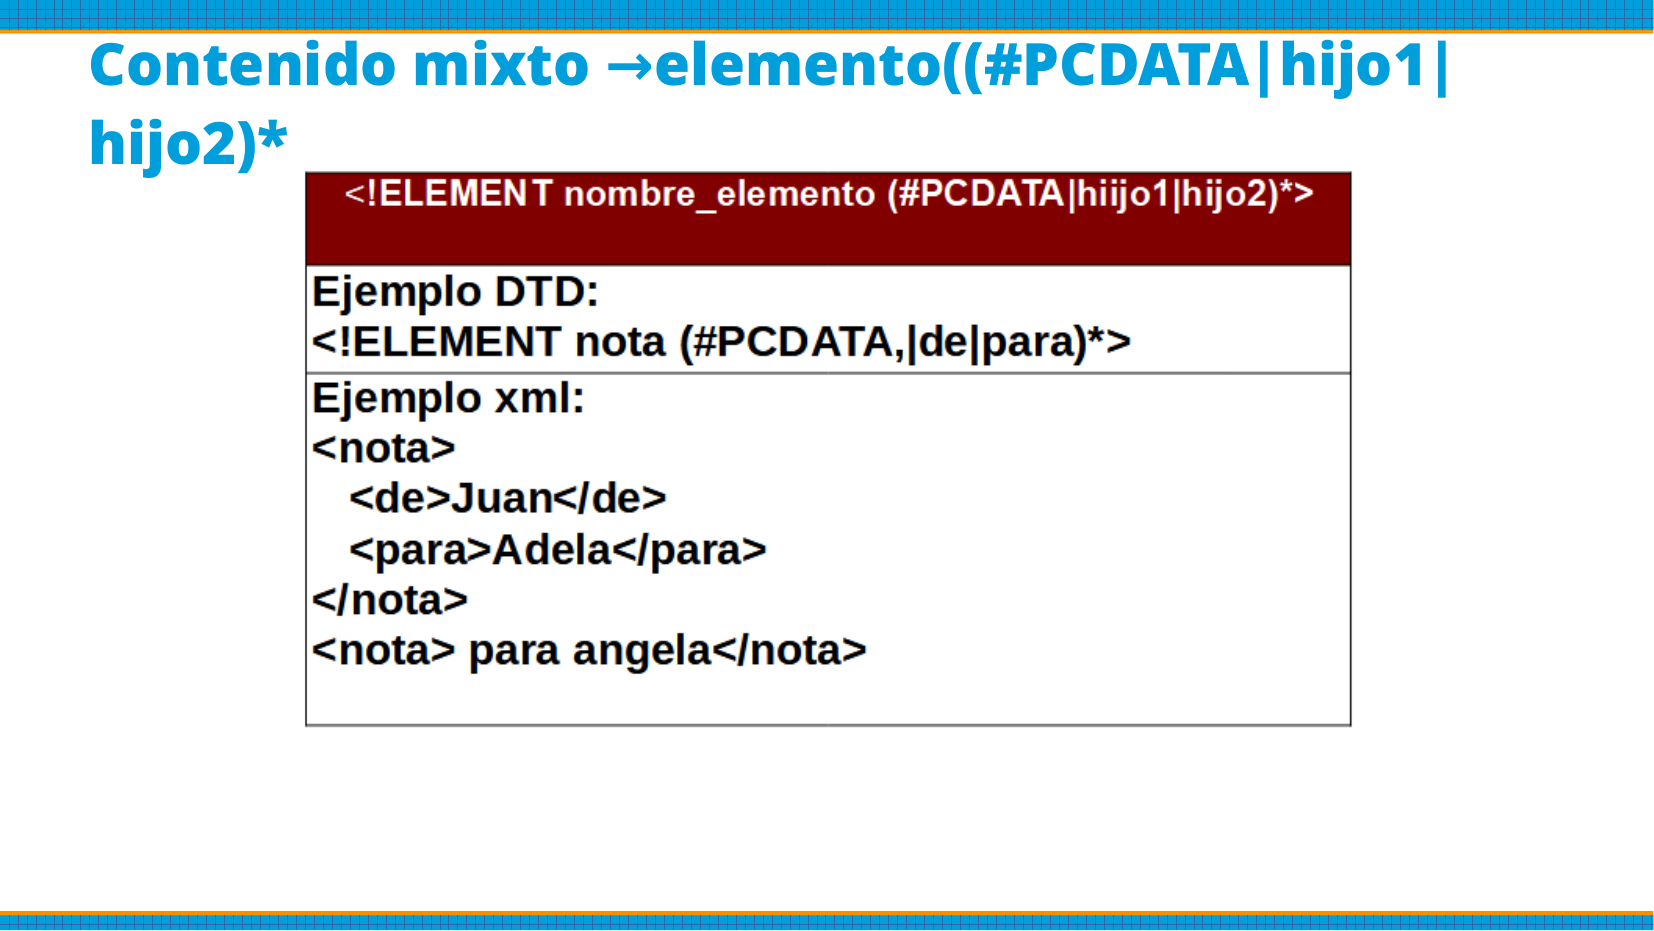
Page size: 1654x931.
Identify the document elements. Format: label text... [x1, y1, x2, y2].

picture [293, 159, 1369, 768]
subtitle Contenido mixto →elemento((#PCDATA|hijo1|hijo2)* [88, 16, 1565, 886]
